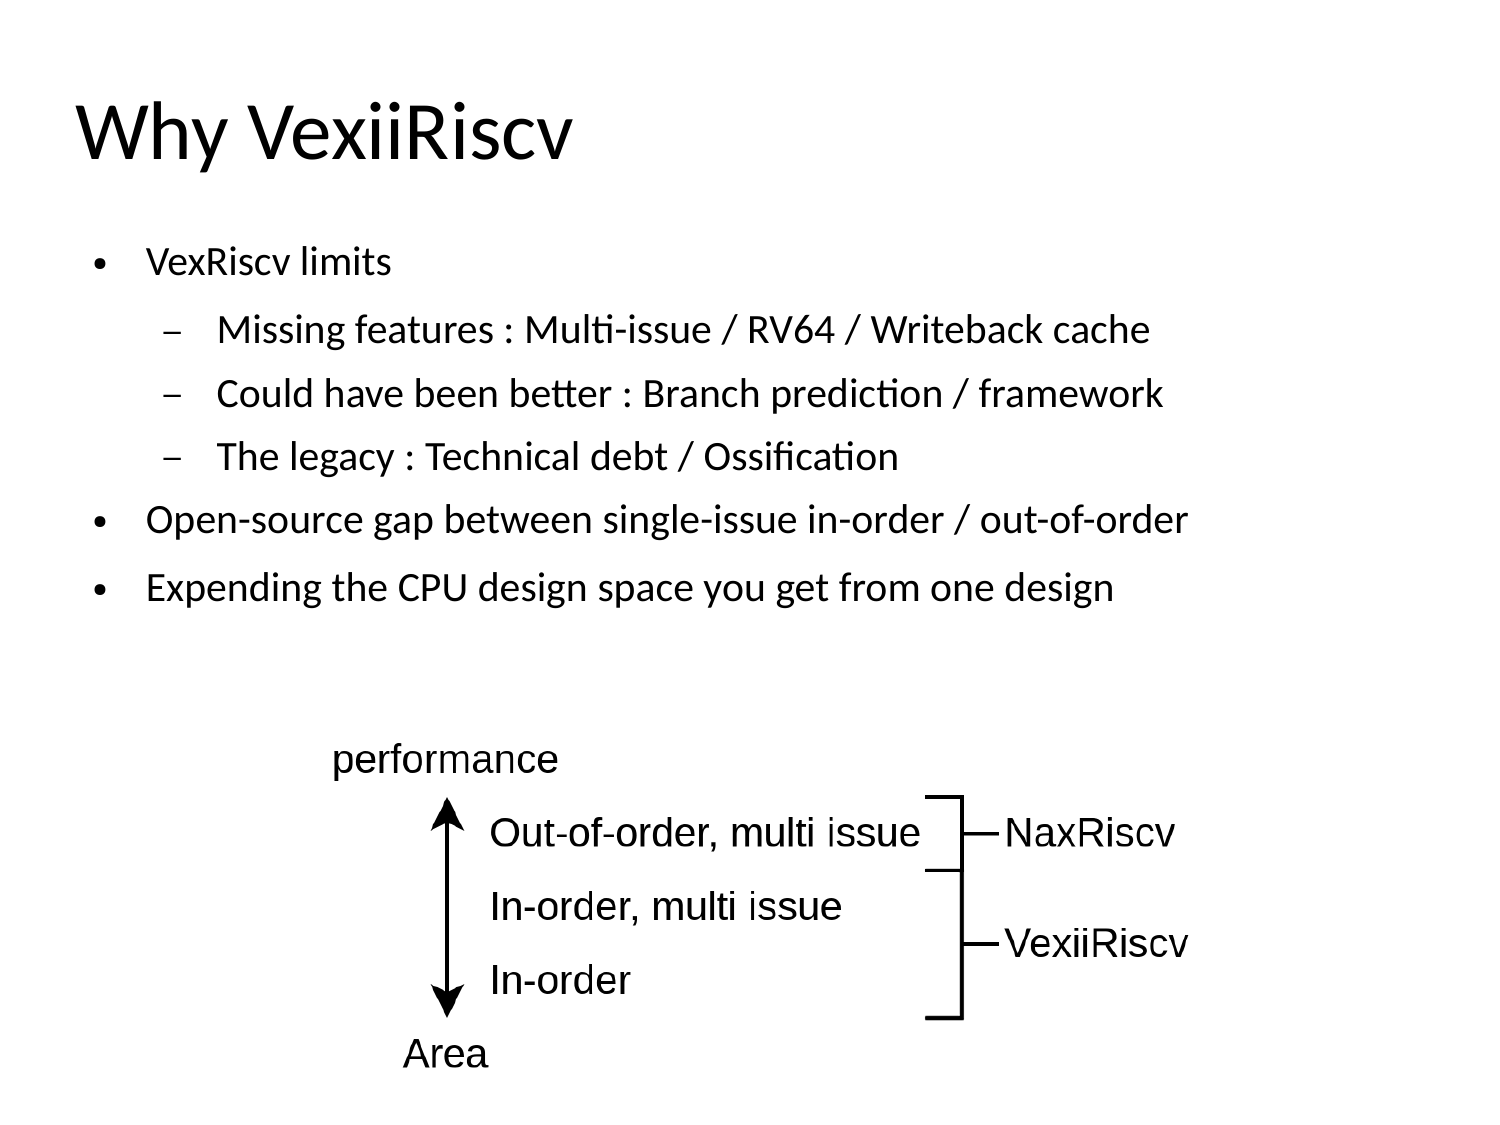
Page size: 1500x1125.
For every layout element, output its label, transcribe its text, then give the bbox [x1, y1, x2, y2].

picture [261, 684, 1254, 1125]
title Why VexiiRiscv [75, 44, 1425, 174]
list VexRiscv limits Missing features : Multi-issue / RV64 / Writeback cache Could have been better : Branch prediction / framework The legacy : Technical debt / Ossification Open-source gap between single-issue in-order / out-of-order Expending the CPU design space you get from one design [75, 174, 1500, 1013]
